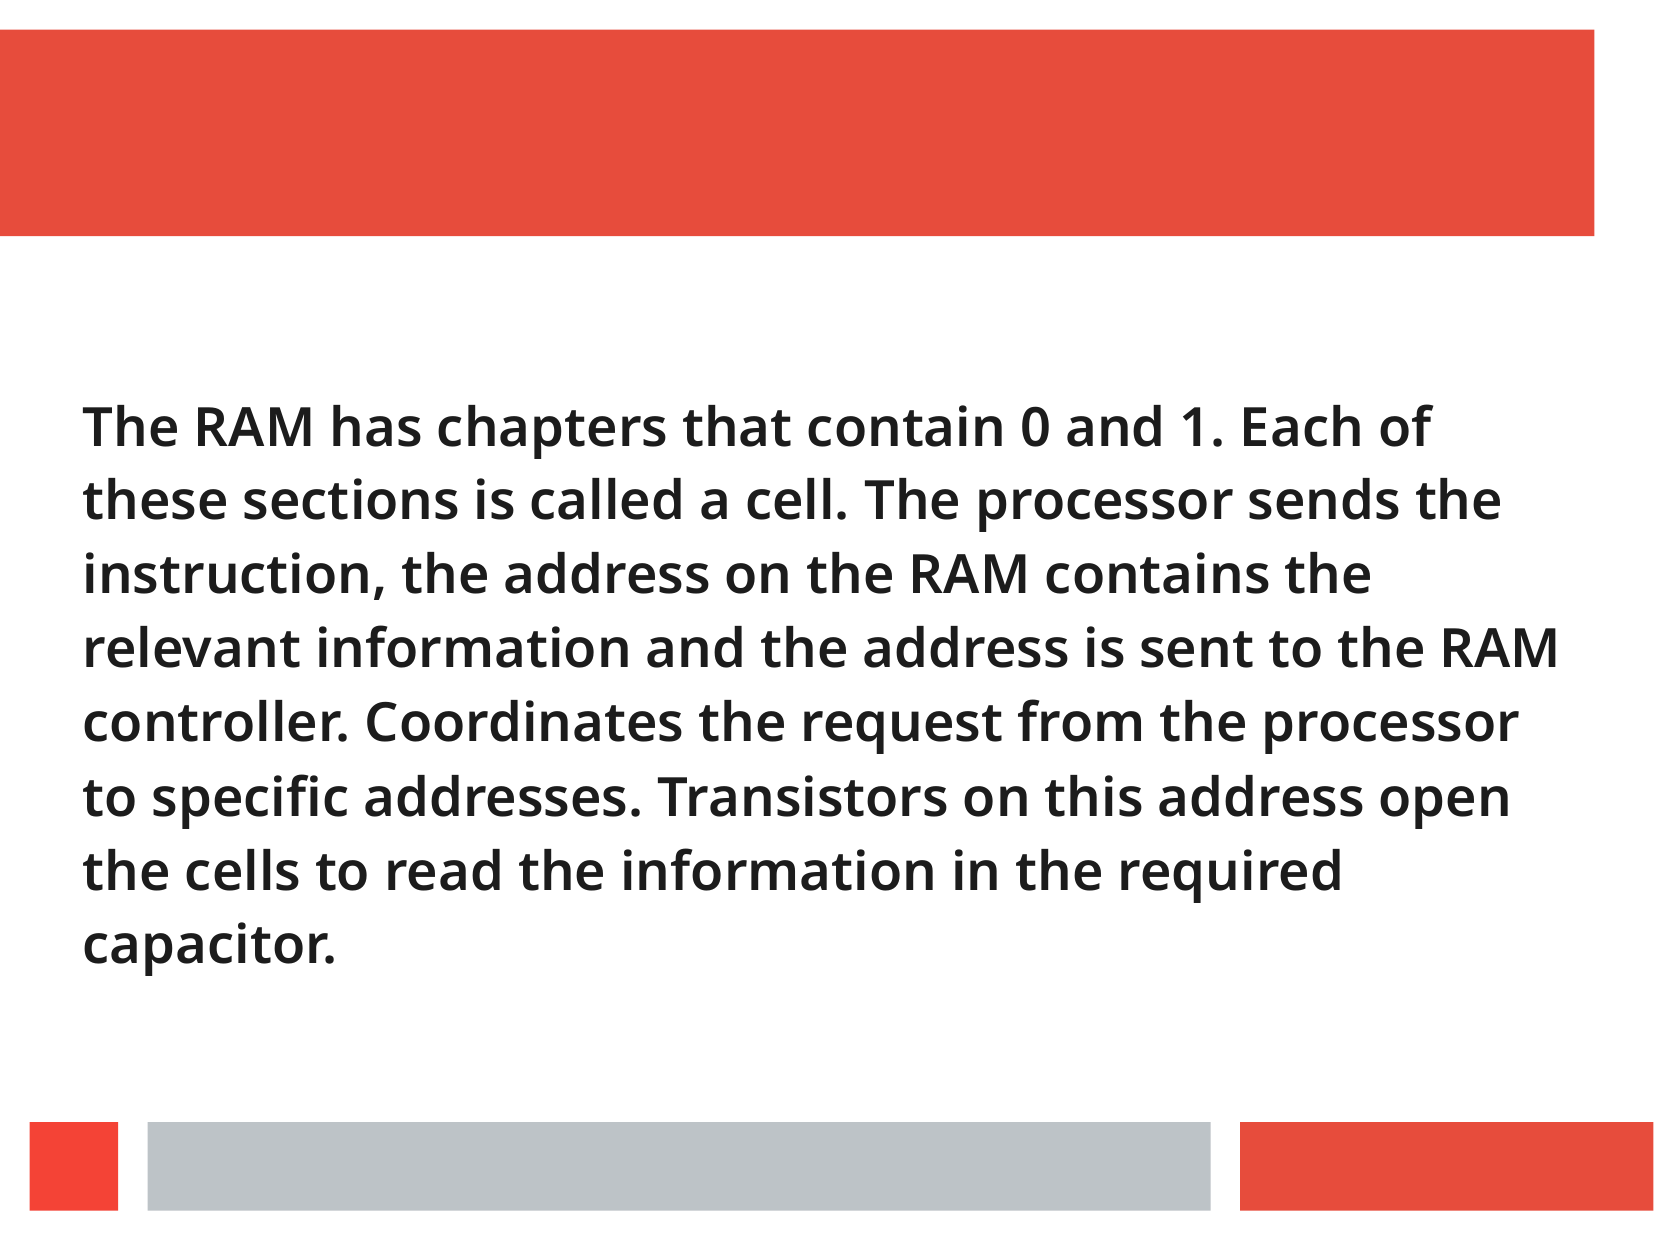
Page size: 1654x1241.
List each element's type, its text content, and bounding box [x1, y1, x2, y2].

list The RAM has chapters that contain 0 and 1. Each of these sections is called a cell. The processor sends the instruction, the address on the RAM contains the relevant information and the address is sent to the RAM controller. Coordinates the request from the processor to specific addresses. Transistors on this address open the cells to read the information in the required capacitor. [82, 290, 1571, 1010]
